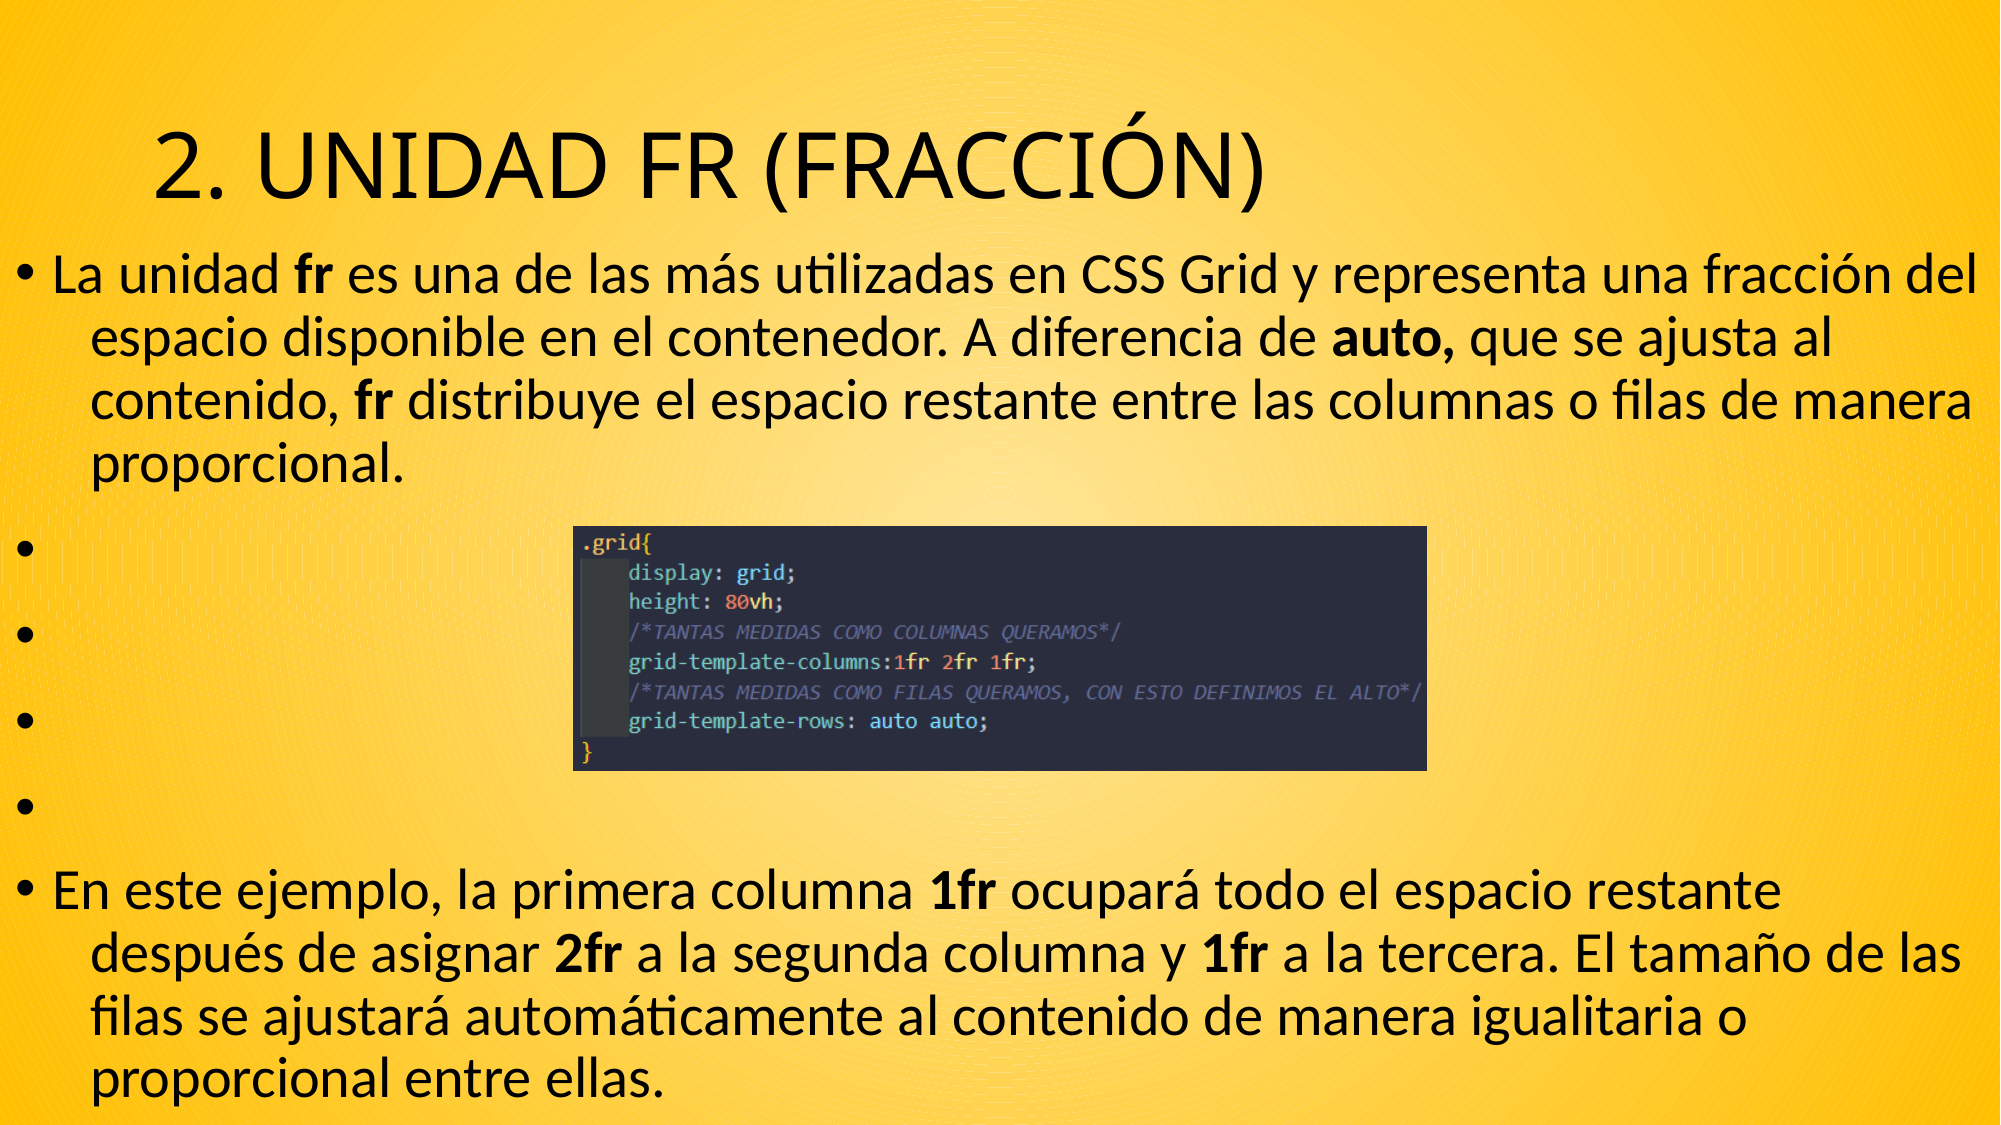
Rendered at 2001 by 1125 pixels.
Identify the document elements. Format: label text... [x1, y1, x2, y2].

title 2. UNIDAD FR (FRACCIÓN) [137, 59, 1863, 236]
picture [573, 526, 1427, 771]
list La unidad fr es una de las más utilizadas en CSS Grid y representa una fracción del espacio disponible en el contenedor. A diferencia de auto, que se ajusta al contenido, fr distribuye el espacio restante entre las columnas o filas de manera proporcional. En este ejemplo, la primera columna 1fr ocupará todo el espacio restante después de asignar 2fr a la segunda columna y 1fr a la tercera. El tamaño de las filas se ajustará automáticamente al contenido de manera igualitaria o proporcional entre ellas. [0, 236, 2000, 1125]
